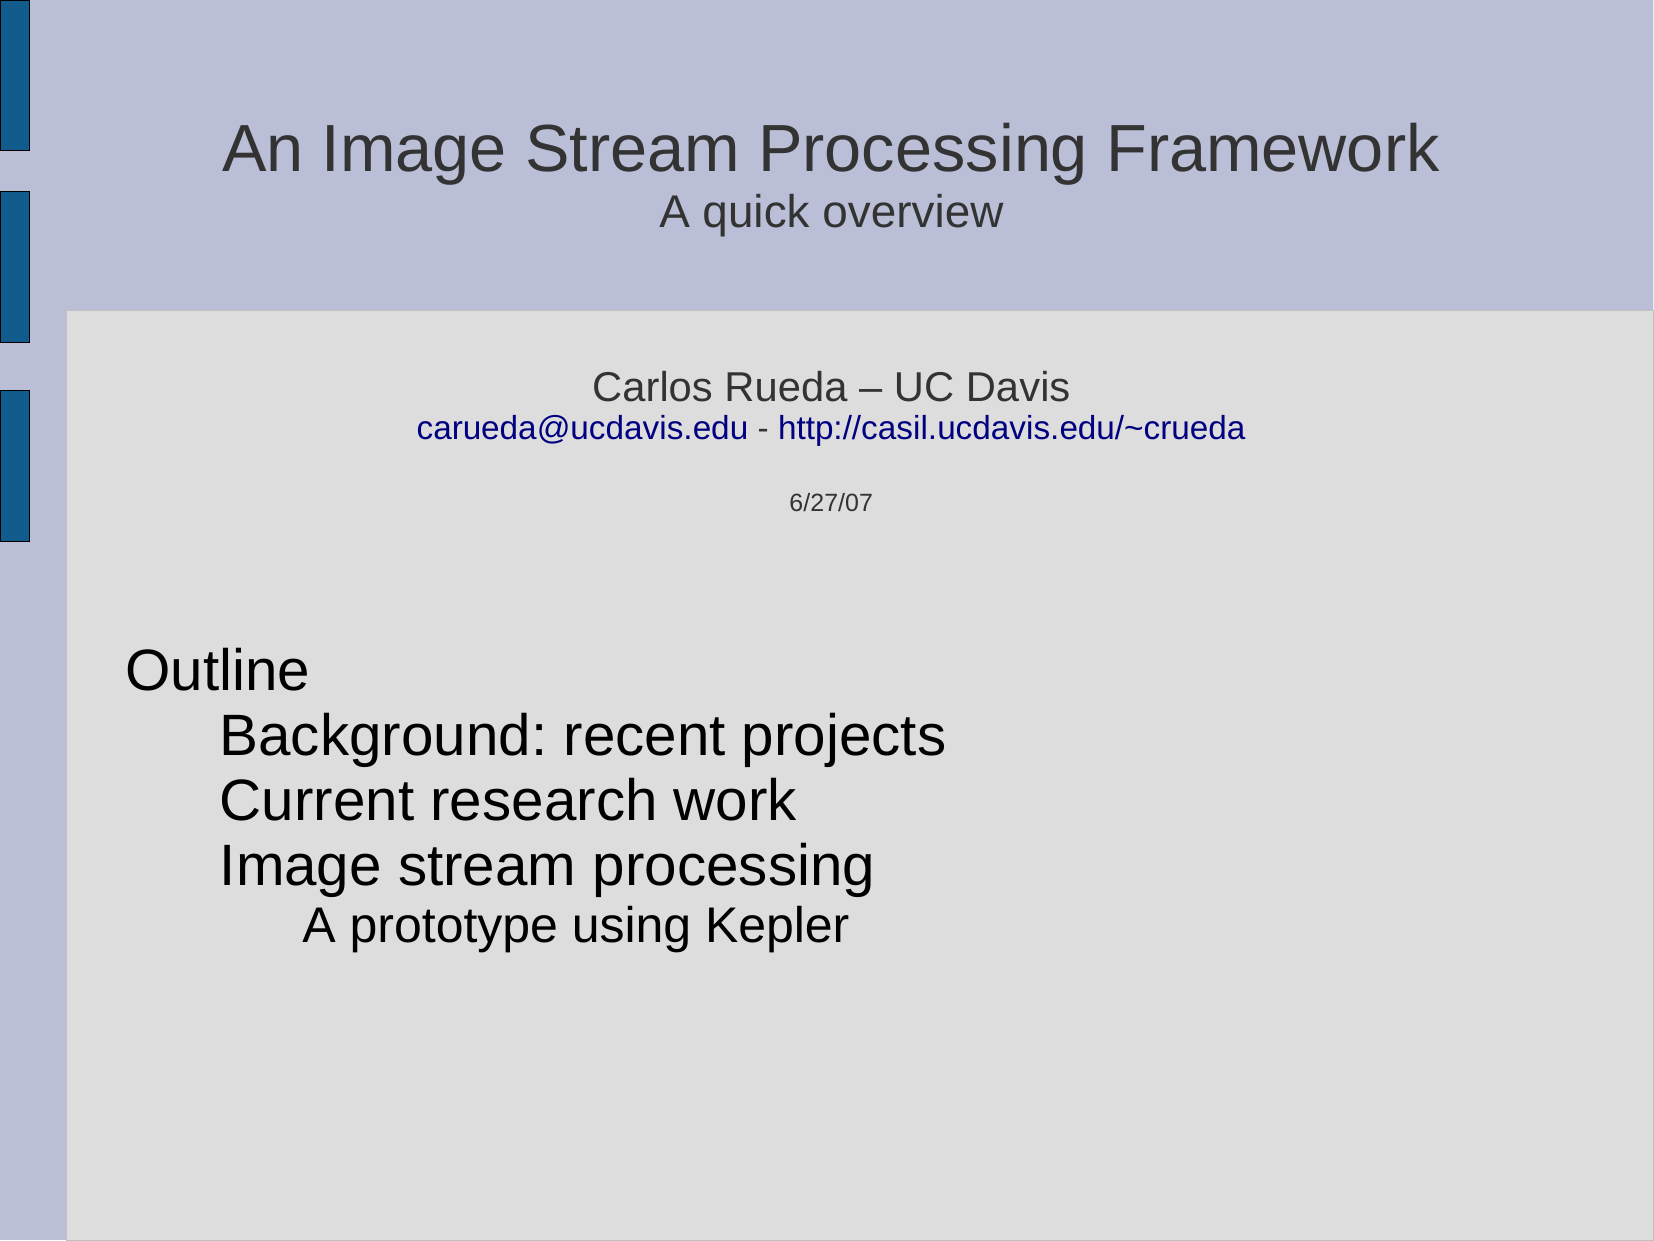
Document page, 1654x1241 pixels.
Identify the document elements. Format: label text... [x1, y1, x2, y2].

list Outline Background: recent projects Current research work Image stream processing A prototype using Kepler [125, 637, 1538, 1088]
title An Image Stream Processing Framework A quick overview Carlos Rueda – UC Davis carueda@ucdavis.edu - http://casil.ucdavis.edu/~crueda 6/27/07 [125, 103, 1538, 526]
